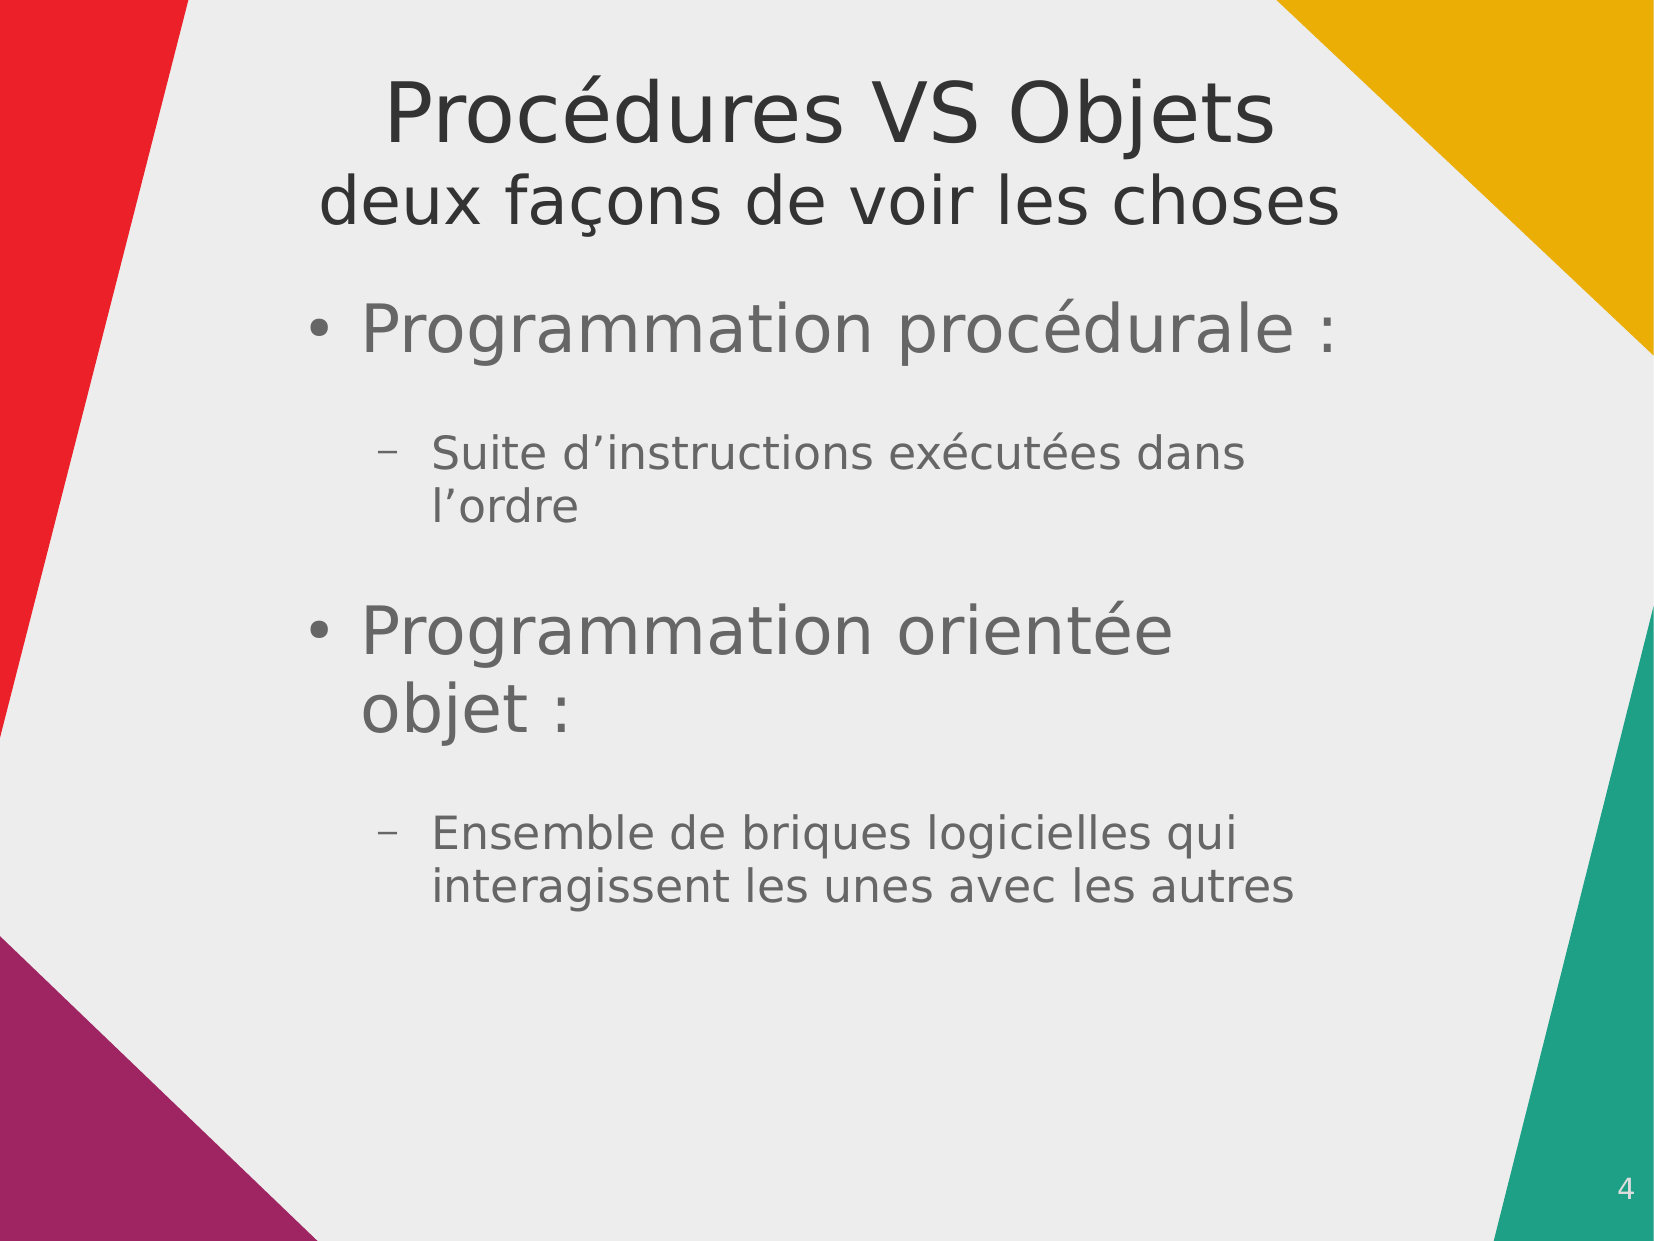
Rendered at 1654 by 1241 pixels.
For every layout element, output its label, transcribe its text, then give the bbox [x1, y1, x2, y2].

title Procédures VS Objets deux façons de voir les choses [289, 49, 1372, 257]
list Programmation procédurale : Suite d’instructions exécutées dans l’ordre Programmation orientée objet : Ensemble de briques logicielles qui interagissent les unes avec les autres [289, 290, 1372, 1090]
